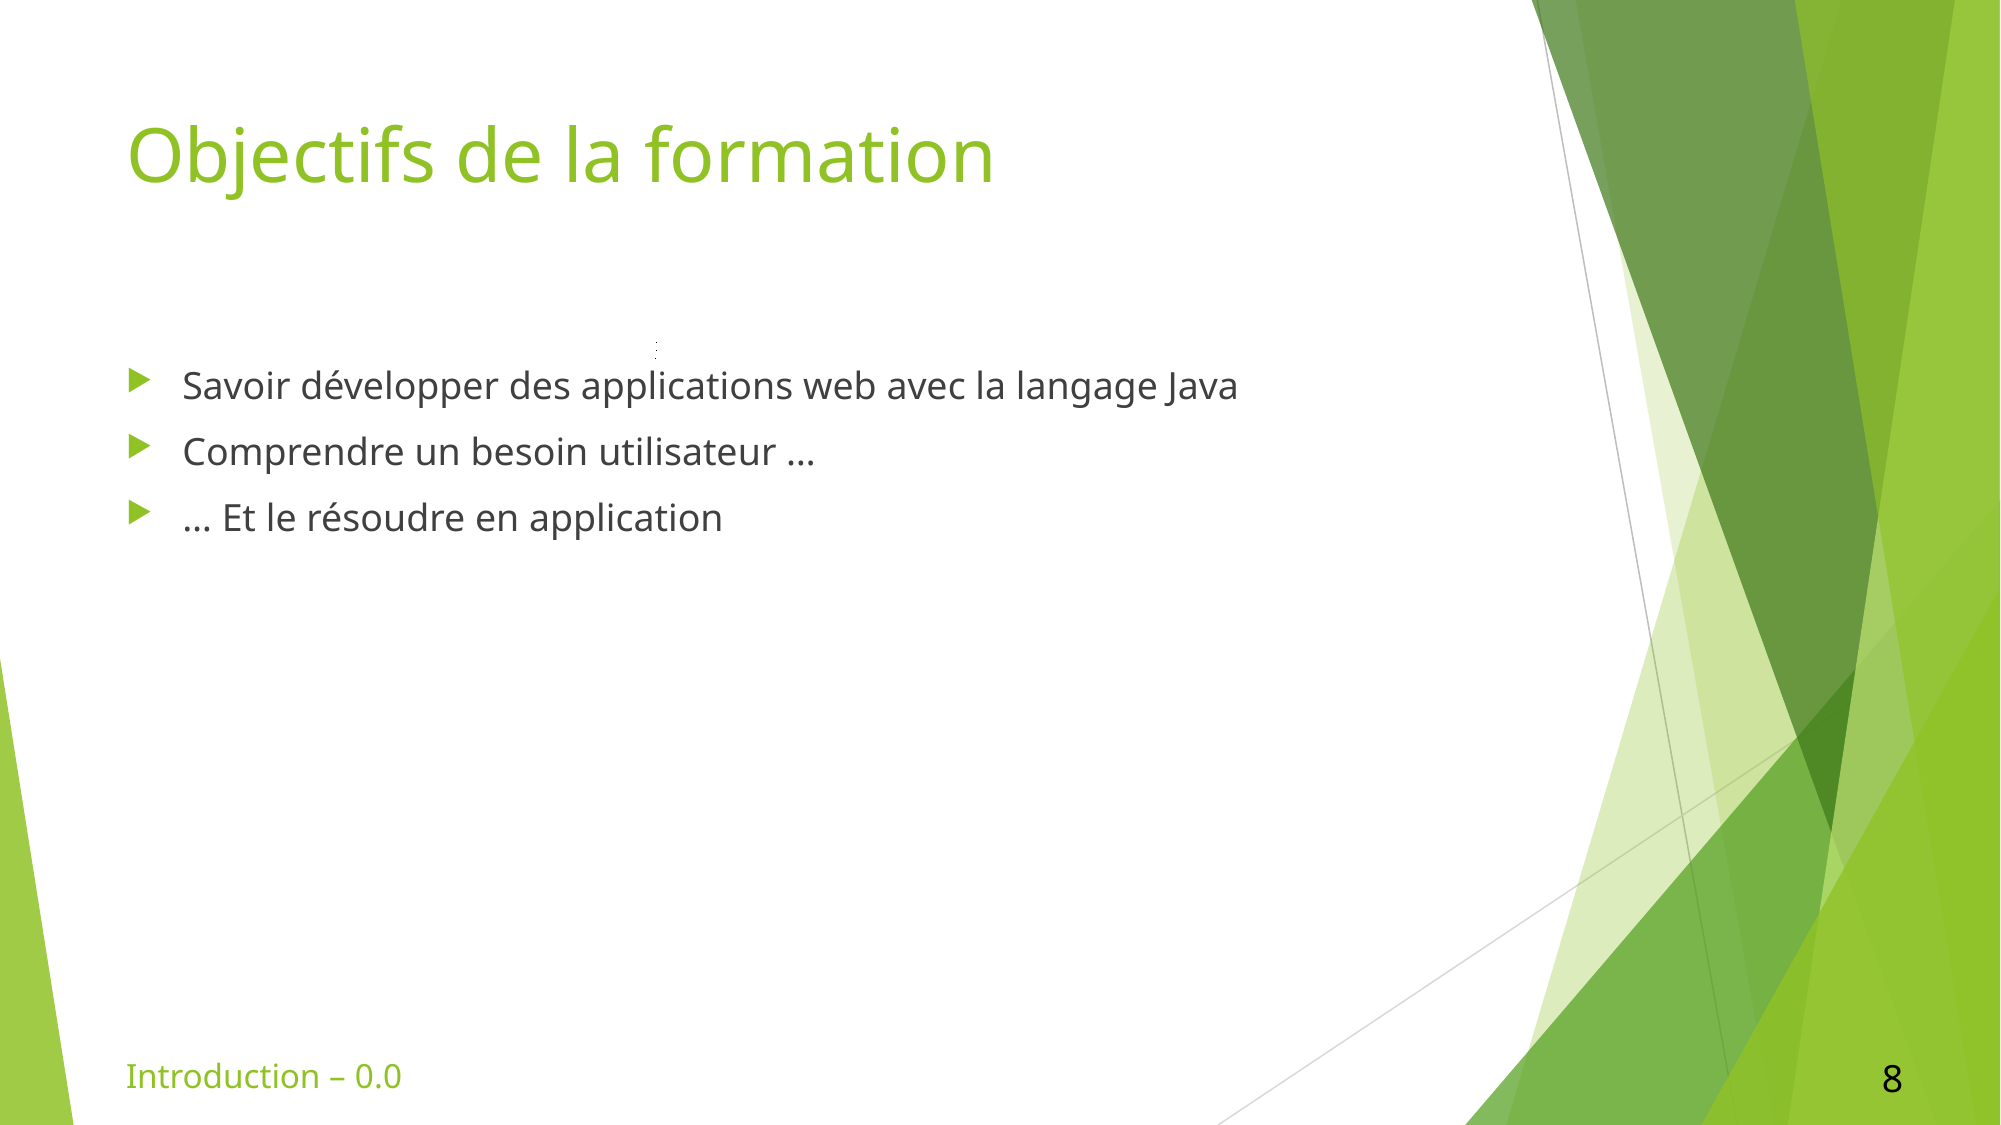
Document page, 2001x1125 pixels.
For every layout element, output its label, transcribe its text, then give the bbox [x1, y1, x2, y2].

list Savoir développer des applications web avec la langage Java Comprendre un besoin utilisateur … … Et le résoudre en application [111, 354, 1522, 992]
title Objectifs de la formation [111, 99, 1522, 317]
text_box Introduction – 0.0 [111, 1047, 1094, 1109]
text_box [1866, 1047, 1979, 1108]
